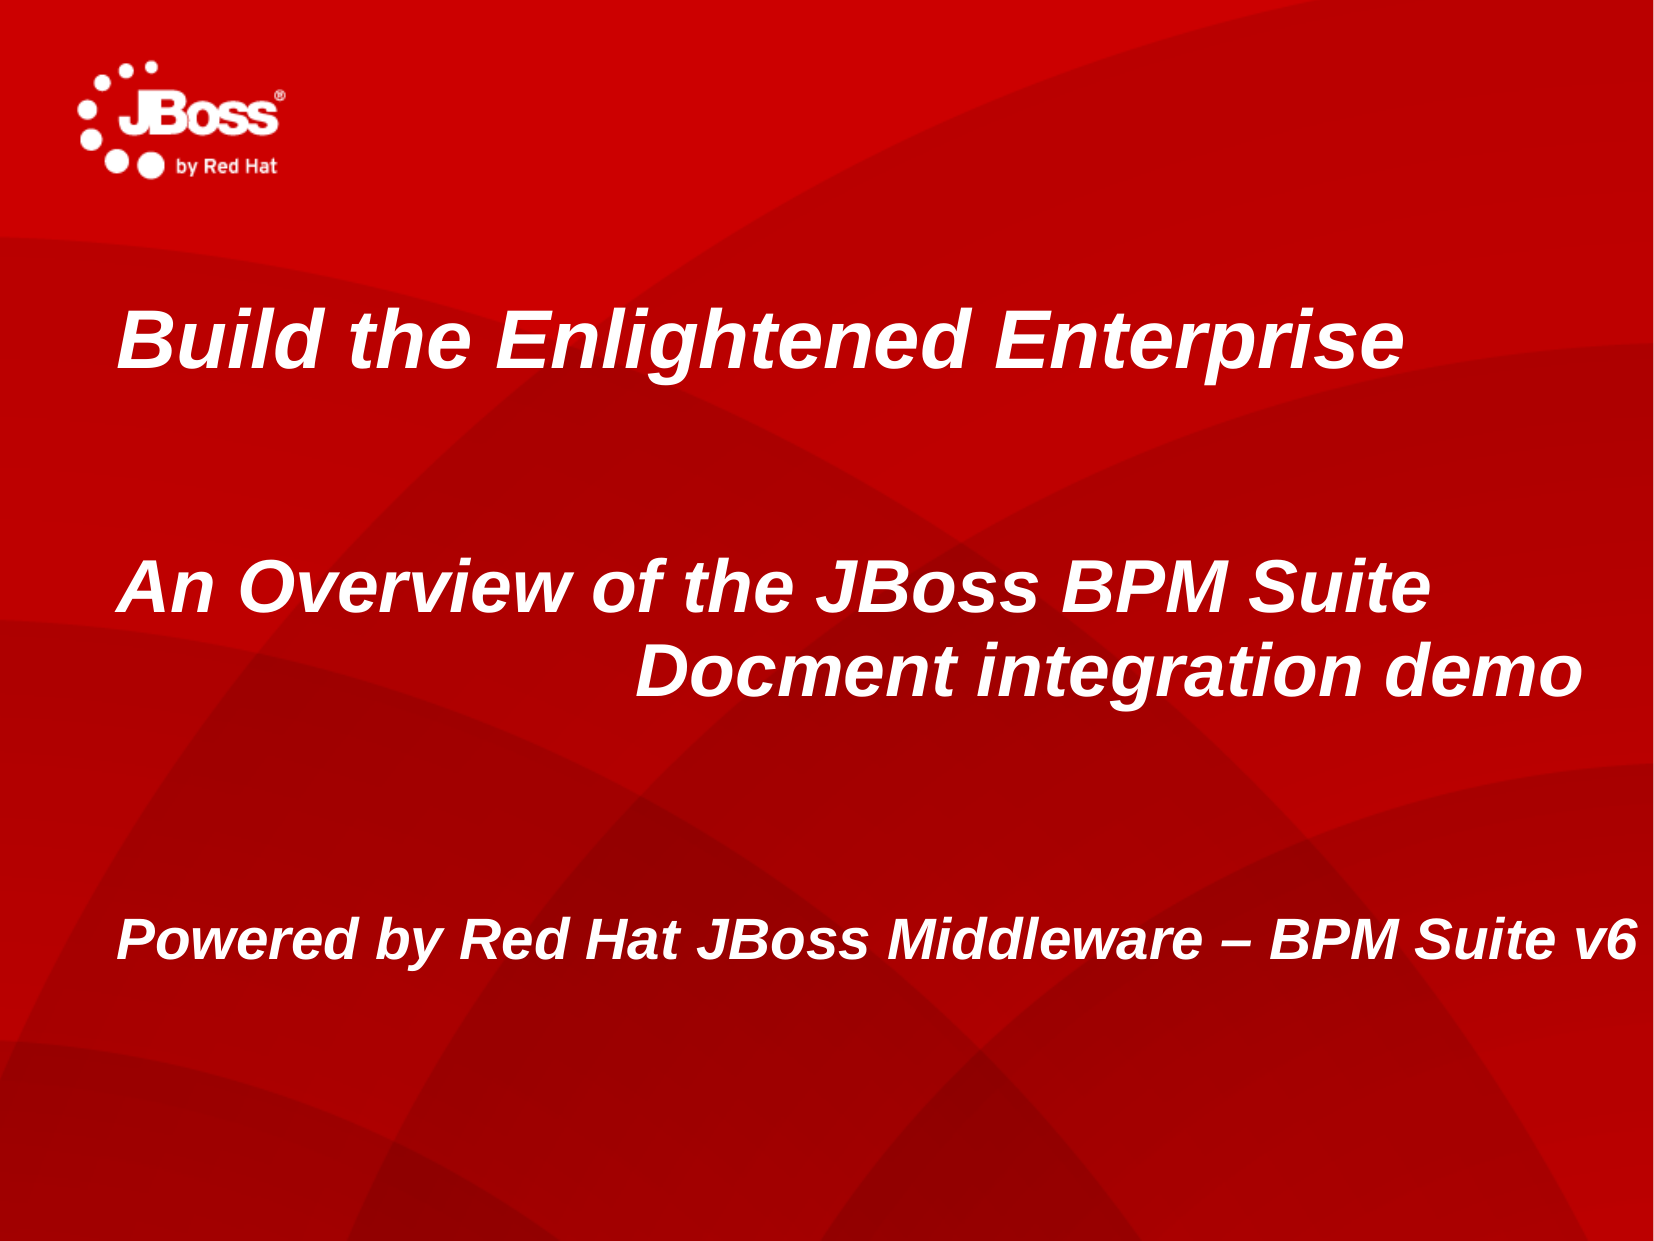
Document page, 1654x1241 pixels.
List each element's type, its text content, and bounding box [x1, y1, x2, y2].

text_box Build the Enlightened Enterprise An Overview of the JBoss BPM Suite Docment integration demo Powered by Red Hat JBoss Middleware – BPM Suite v6 [101, 285, 1552, 1085]
picture [0, 0, 1654, 1241]
